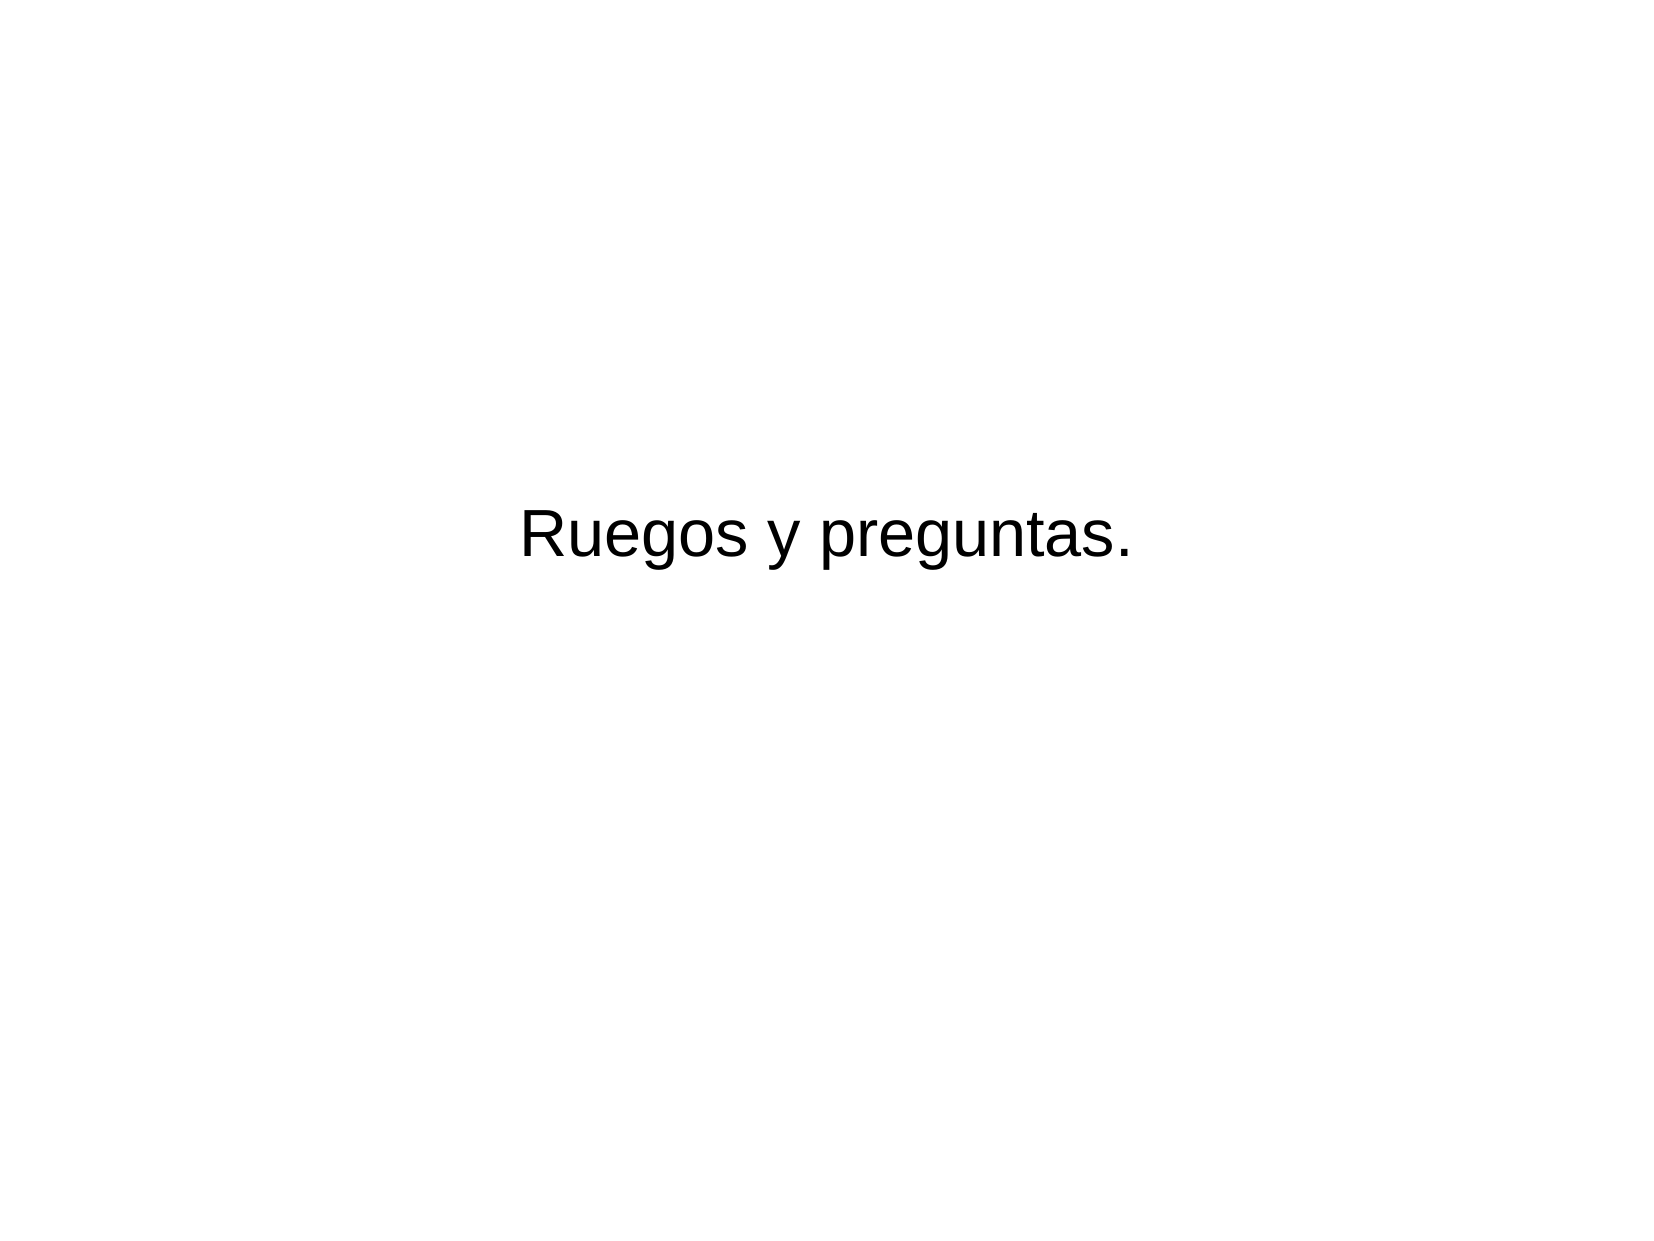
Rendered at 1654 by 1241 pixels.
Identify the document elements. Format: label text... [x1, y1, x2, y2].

text_box Ruegos y preguntas. [82, 49, 1571, 1010]
